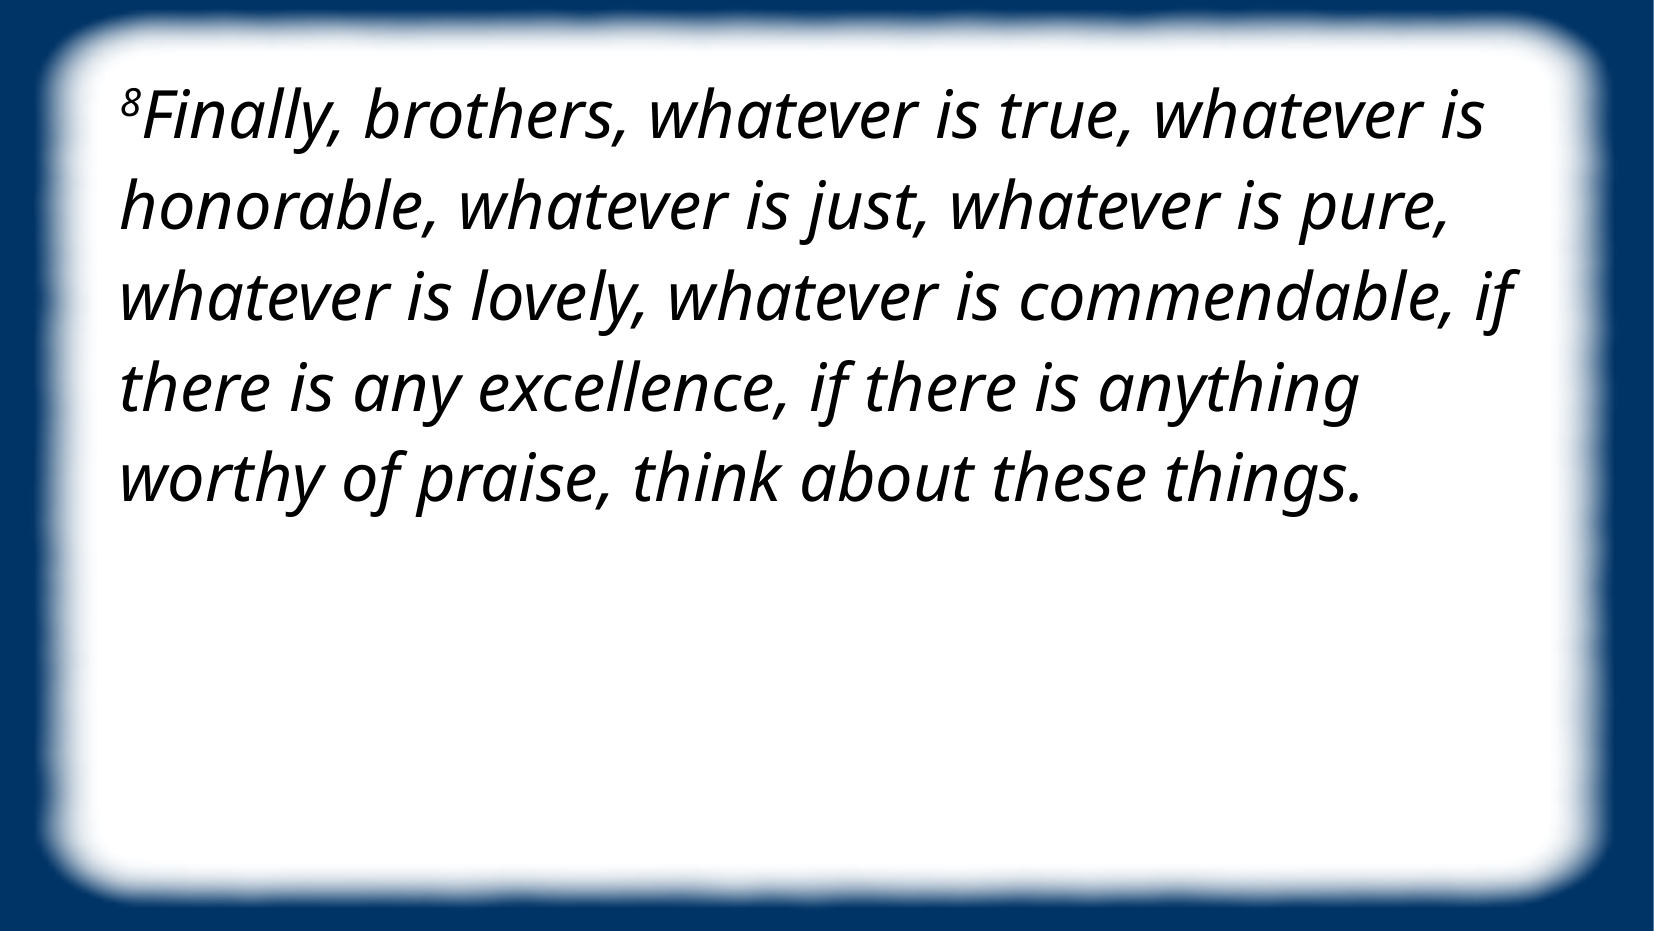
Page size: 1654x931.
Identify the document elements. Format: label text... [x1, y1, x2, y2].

picture [0, 0, 1654, 931]
text_box 8Finally, brothers, whatever is true, whatever is honorable, whatever is just, whatever is pure, whatever is lovely, whatever is commendable, if there is any excellence, if there is anything worthy of praise, think about these things. [105, 60, 1546, 519]
